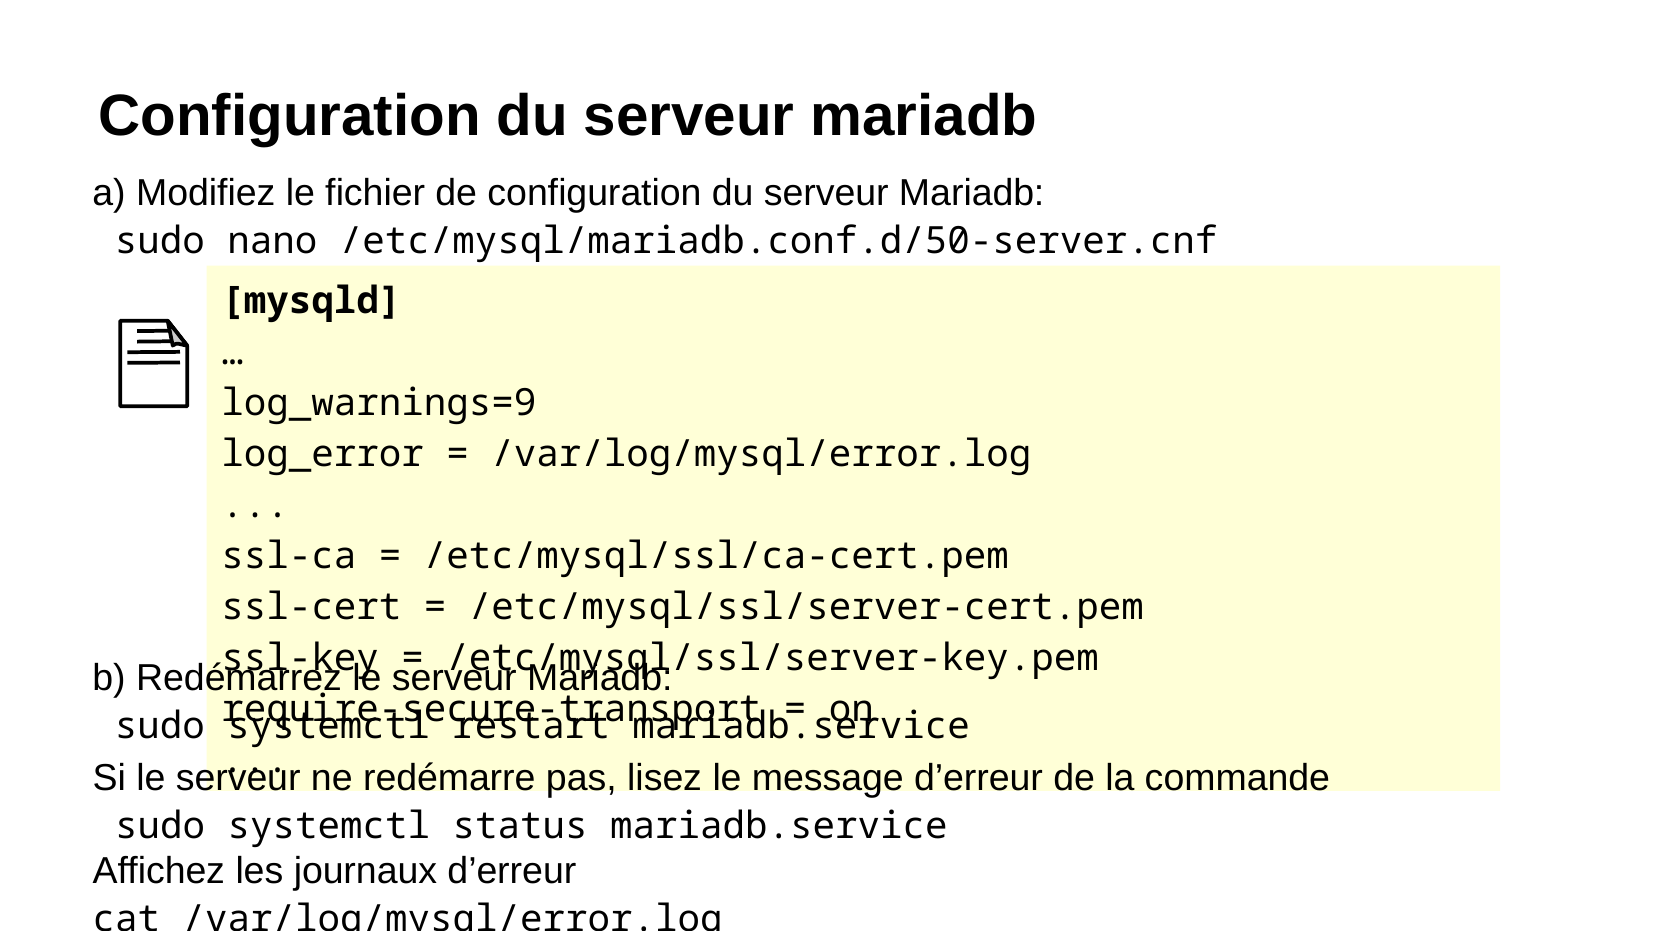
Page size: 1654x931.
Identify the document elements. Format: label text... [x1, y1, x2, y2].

picture [118, 318, 190, 409]
text_box b) Redémarrez le serveur Mariadb: sudo systemctl restart mariadb.service [77, 648, 1601, 748]
text_box [mysqld] … log_warnings=9 log_error = /var/log/mysql/error.log ... ssl-ca = /etc/mysql/ssl/ca-cert.pem ssl-cert = /etc/mysql/ssl/server-cert.pem ssl-key = /etc/mysql/ssl/server-key.pem require-secure-transport = on ... [206, 265, 1501, 648]
text_box Si le serveur ne redémarre pas, lisez le message d’erreur de la commande sudo systemctl status mariadb.service Affichez les journaux d’erreur cat /var/log/mysql/error.log [77, 749, 1601, 931]
title Configuration du serveur mariadb [82, 37, 1571, 164]
text_box a) Modifiez le fichier de configuration du serveur Mariadb: sudo nano /etc/mysql/mariadb.conf.d/50-server.cnf [77, 164, 1601, 264]
